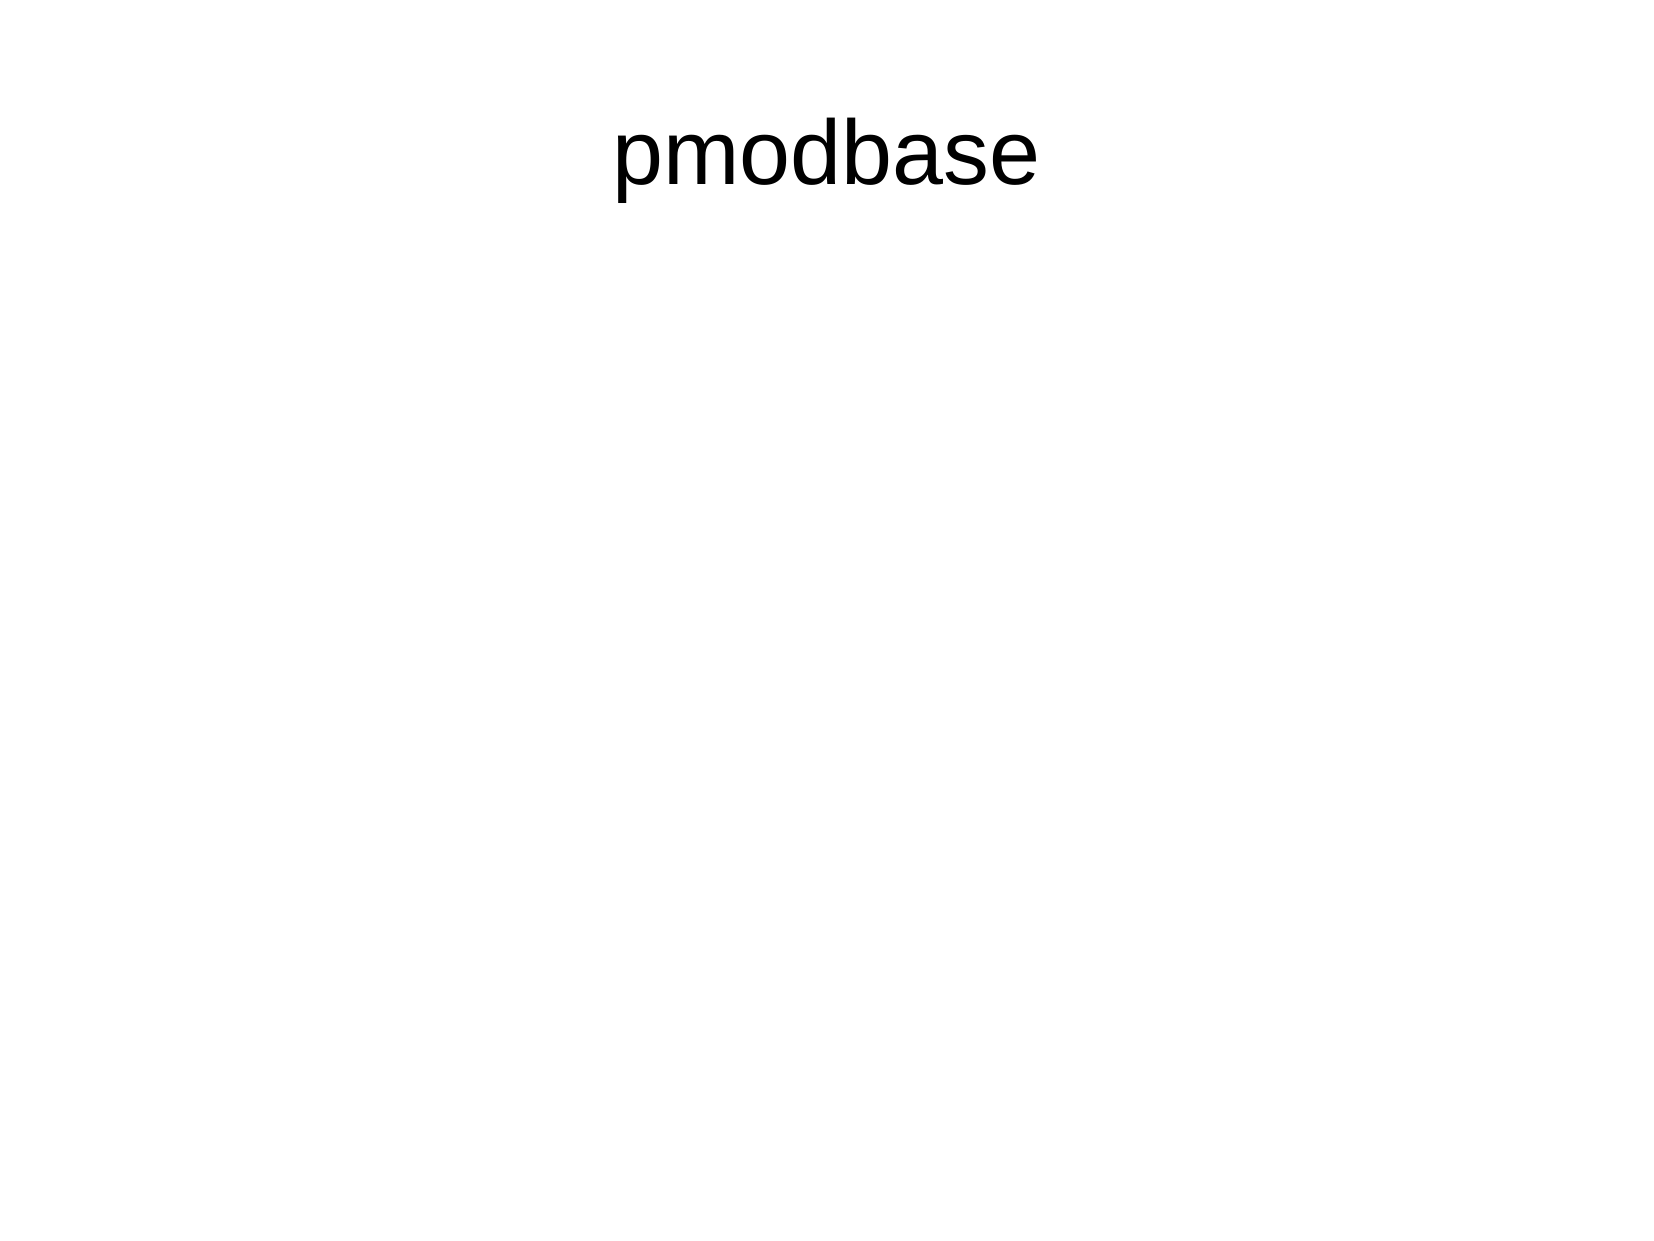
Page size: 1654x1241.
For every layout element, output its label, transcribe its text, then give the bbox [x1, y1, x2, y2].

title pmodbase [82, 49, 1571, 257]
